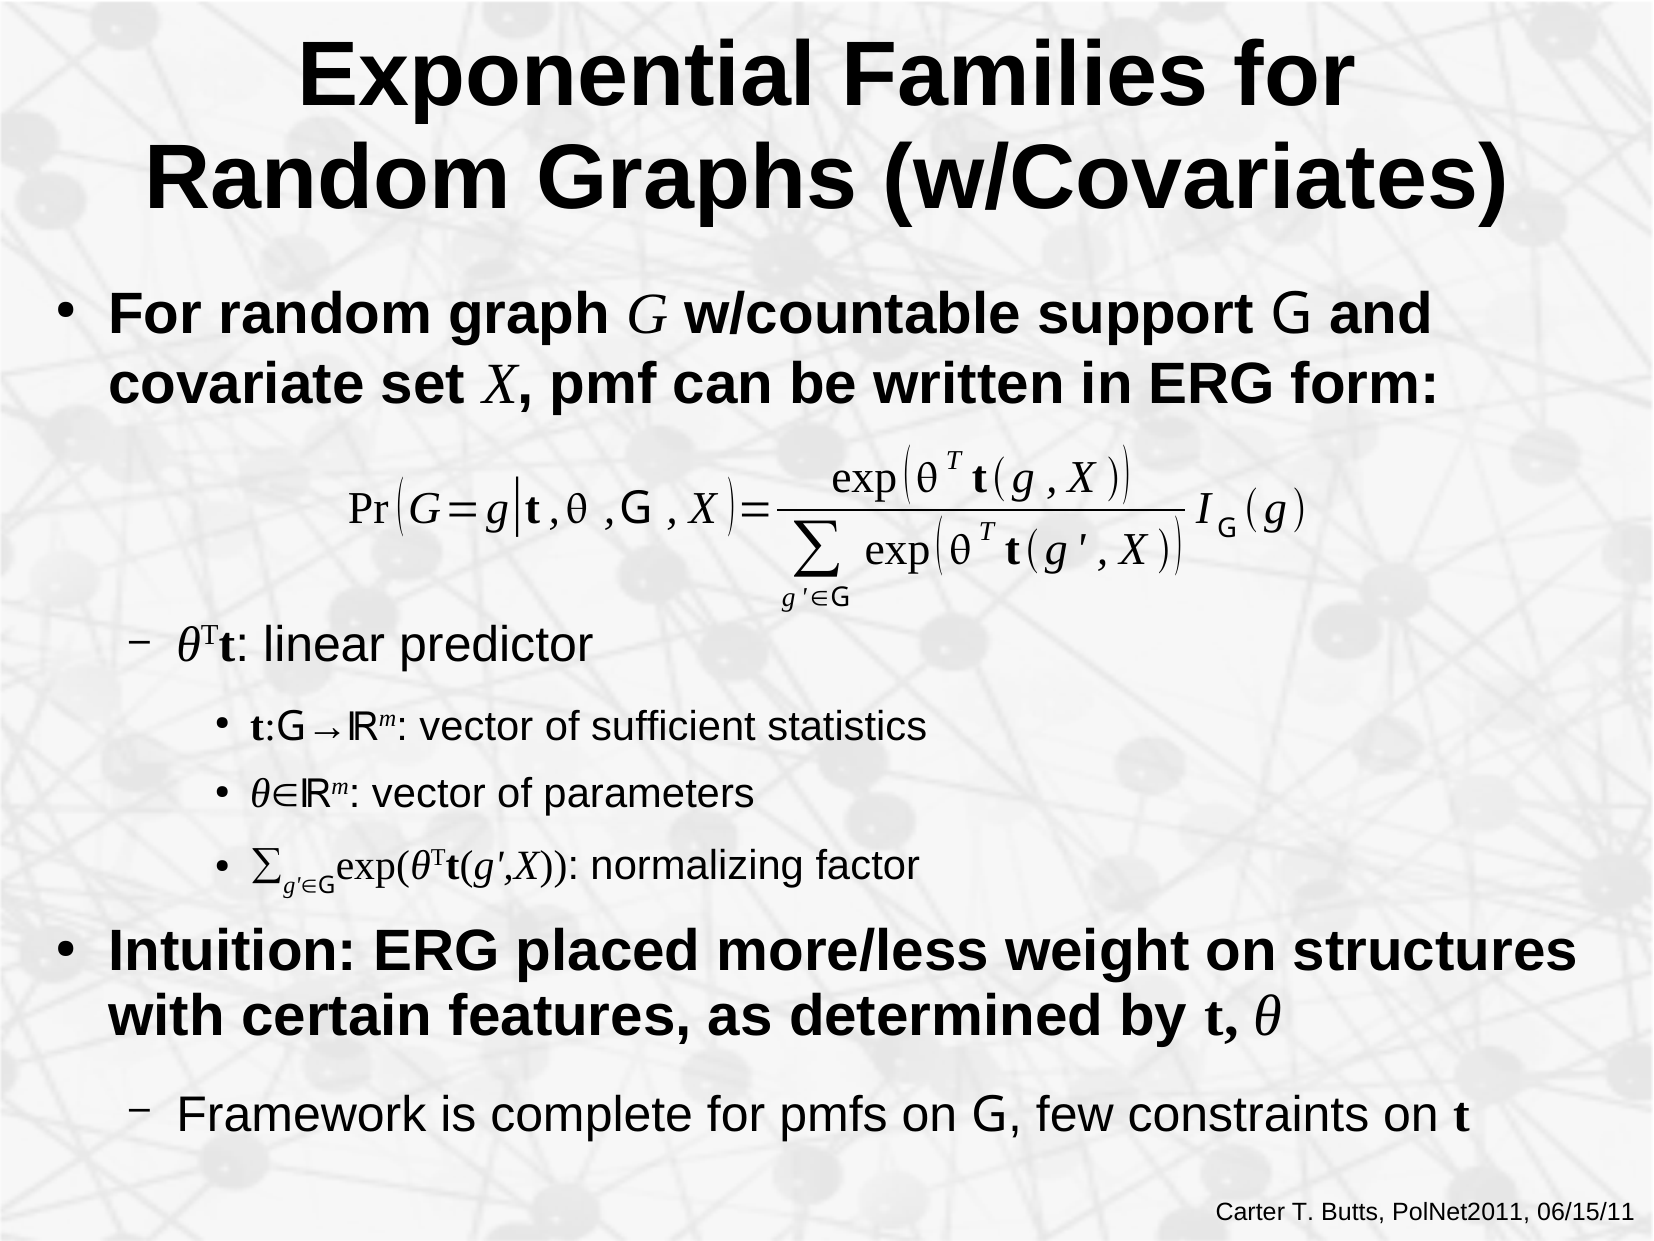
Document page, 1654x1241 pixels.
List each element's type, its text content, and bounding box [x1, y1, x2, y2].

chart [340, 442, 1313, 615]
list For random graph G w/countable support G and covariate set X, pmf can be written in ERG form: θTt: linear predictor t:G→ℝm: vector of sufficient statistics θ∈ℝm: vector of parameters ∑g'Gexp(θTt(g',X)): normalizing factor Intuition: ERG placed more/less weight on structures with certain features, as determined by t, θ Framework is complete for pmfs on G, few constraints on t [37, 271, 1614, 1132]
title Exponential Families for Random Graphs (w/Covariates) [121, 21, 1534, 230]
picture [2, 3, 1650, 1239]
